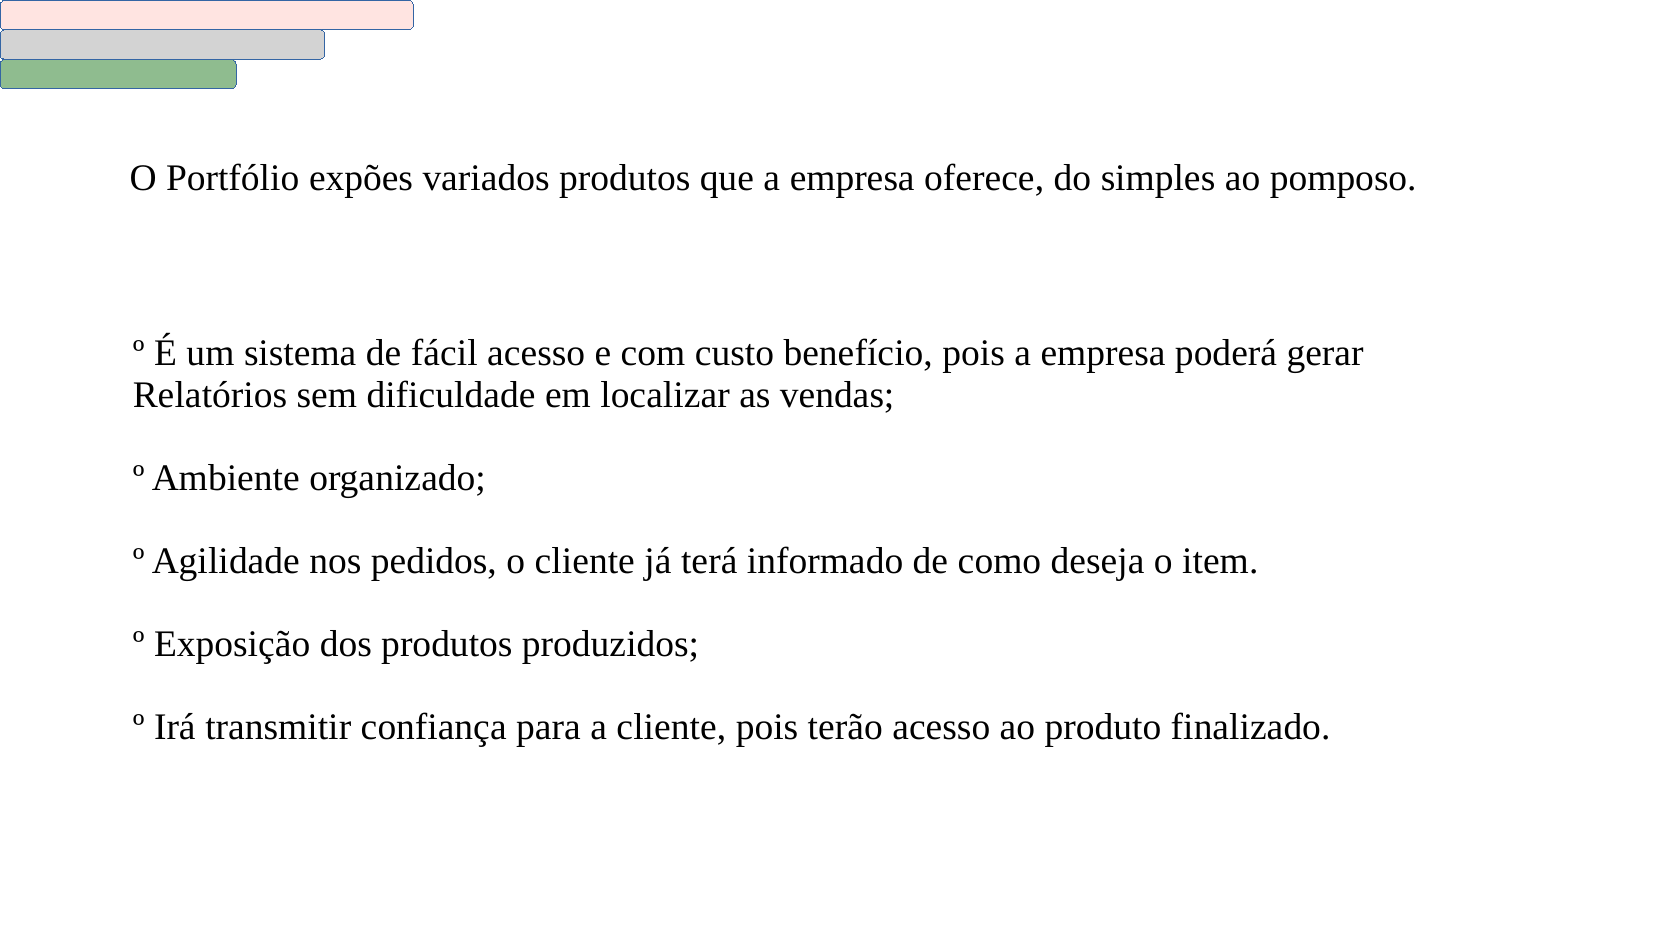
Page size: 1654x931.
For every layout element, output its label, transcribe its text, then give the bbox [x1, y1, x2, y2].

text_box O Portfólio expões variados produtos que a empresa oferece, do simples ao pomposo. [114, 149, 1434, 207]
text_box º É um sistema de fácil acesso e com custo benefício, pois a empresa poderá gerar Relatórios sem dificuldade em localizar as vendas; º Ambiente organizado; º Agilidade nos pedidos, o cliente já terá informado de como deseja o item. º Exposição dos produtos produzidos; º Irá transmitir confiança para a cliente, pois terão acesso ao produto finalizado. [118, 324, 1381, 755]
text_box [0, 0, 414, 89]
